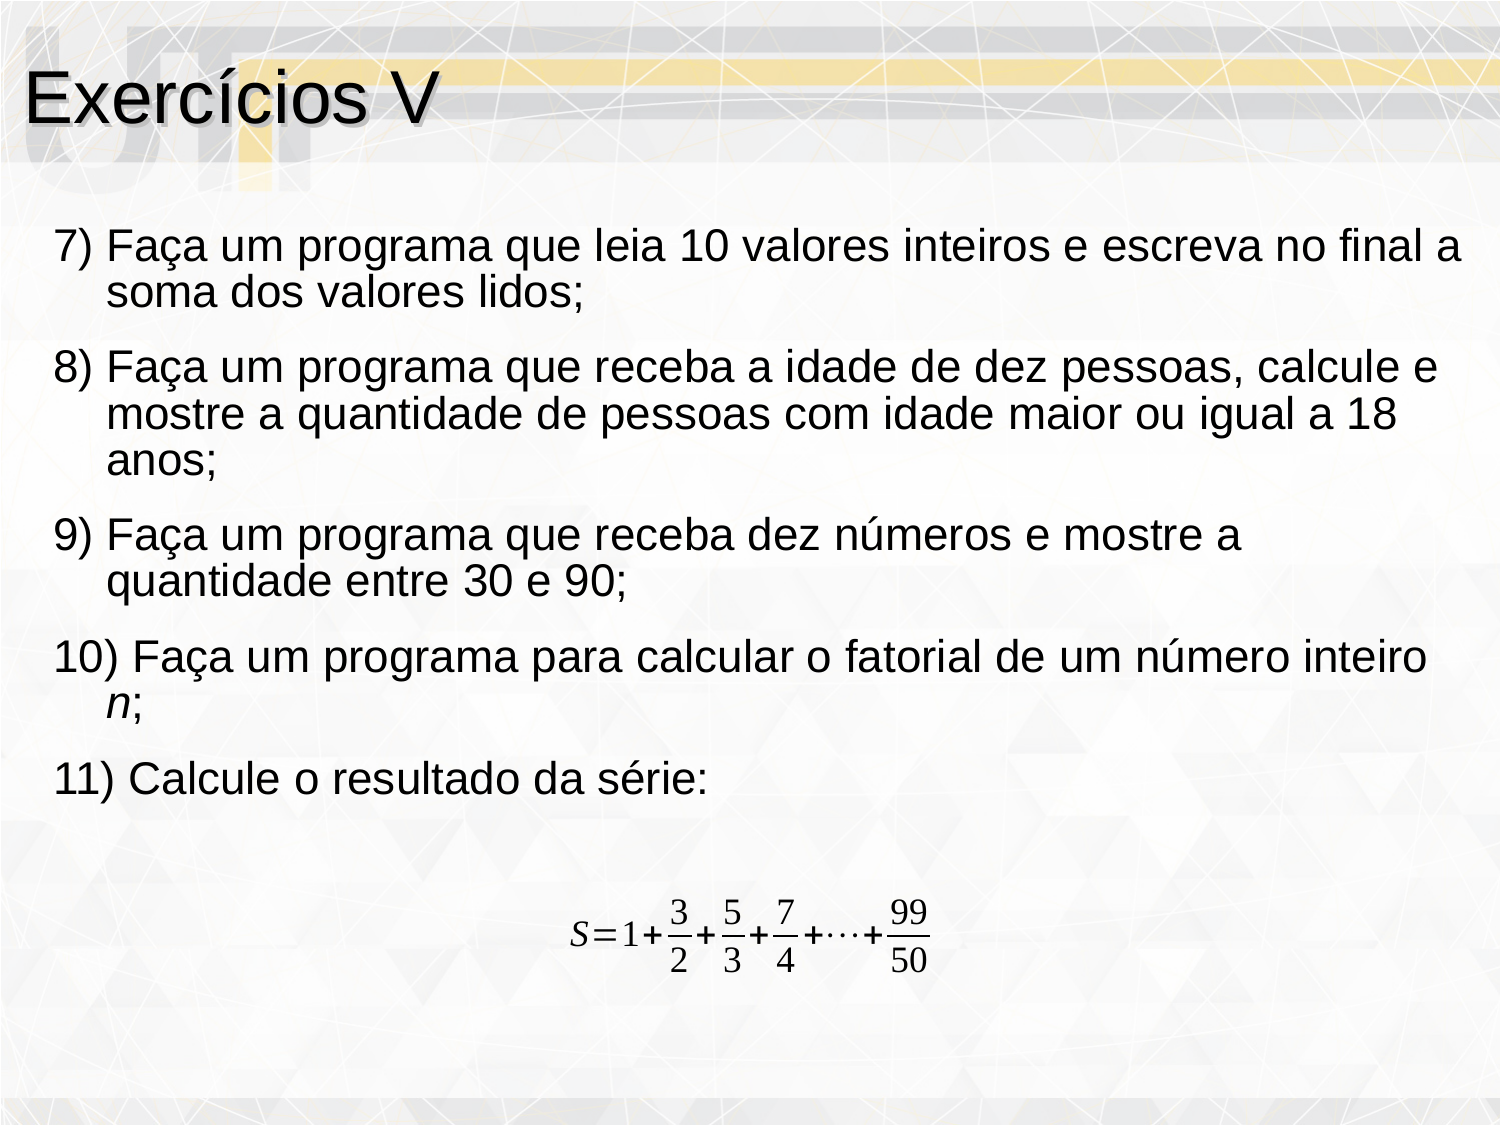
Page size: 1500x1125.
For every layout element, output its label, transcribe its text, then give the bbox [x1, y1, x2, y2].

chart [562, 891, 938, 981]
title Exercícios V [23, 18, 1489, 178]
list Faça um programa que leia 10 valores inteiros e escreva no final a soma dos valores lidos; Faça um programa que receba a idade de dez pessoas, calcule e mostre a quantidade de pessoas com idade maior ou igual a 18 anos; Faça um programa que receba dez números e mostre a quantidade entre 30 e 90; Faça um programa para calcular o fatorial de um número inteiro n; Calcule o resultado da série: [35, 224, 1477, 1087]
